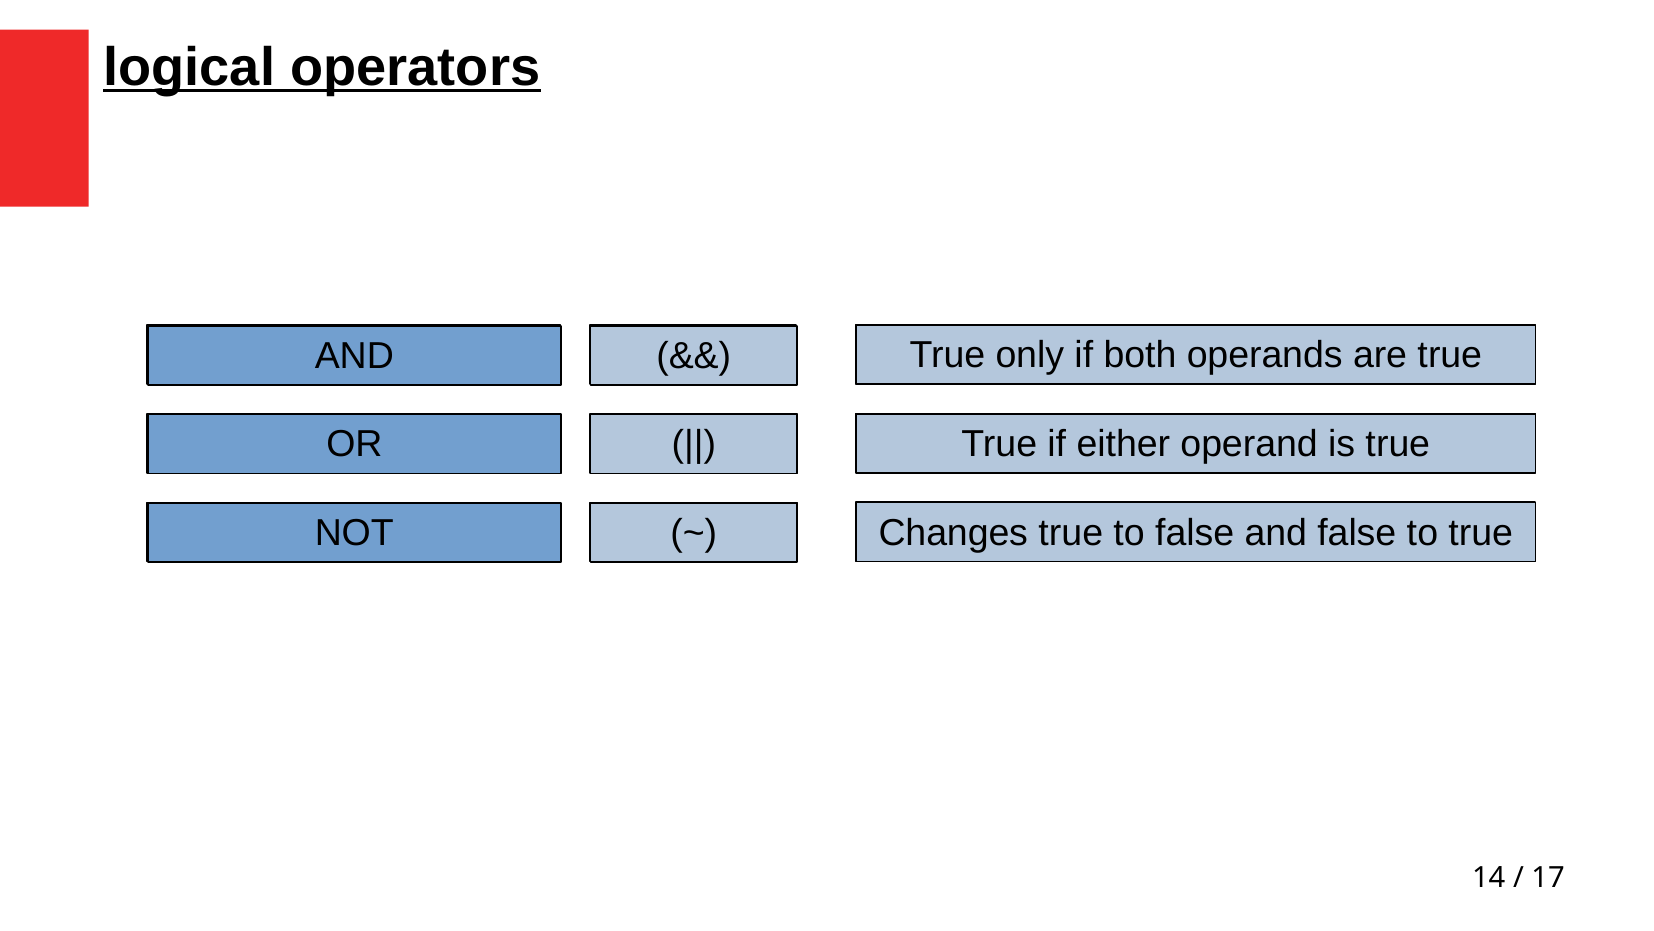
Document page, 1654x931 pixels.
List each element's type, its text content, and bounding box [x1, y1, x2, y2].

text_box True if either operand is true [856, 413, 1536, 473]
text_box OR [147, 414, 562, 474]
text_box NOT [147, 502, 562, 562]
text_box (~) [590, 502, 798, 562]
text_box (&&) [590, 325, 797, 385]
text_box logical operators [88, 29, 709, 105]
text_box (||) [590, 414, 798, 474]
text_box True only if both operands are true [856, 325, 1536, 385]
text_box Changes true to false and false to true [856, 502, 1536, 562]
text_box AND [147, 325, 562, 385]
